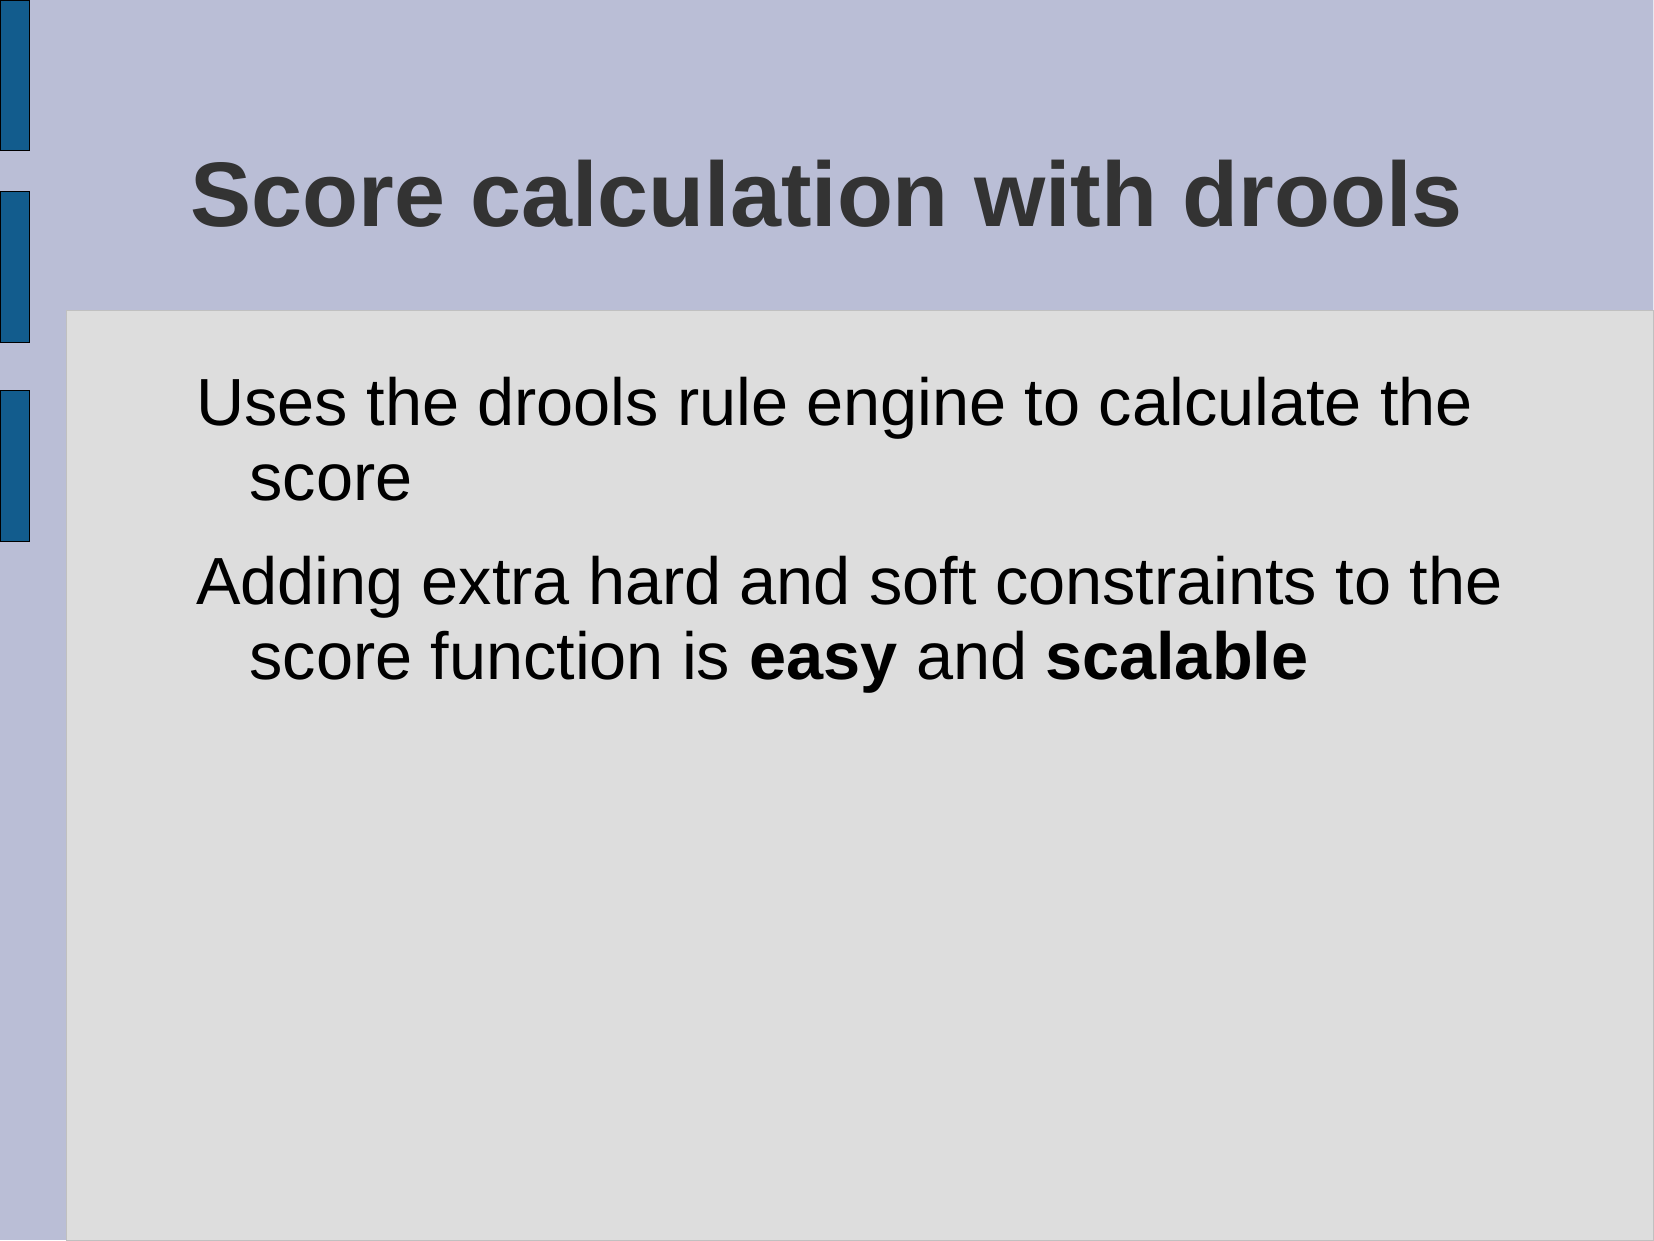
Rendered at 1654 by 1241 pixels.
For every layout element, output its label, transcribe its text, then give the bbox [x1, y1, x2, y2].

list Uses the drools rule engine to calculate the score Adding extra hard and soft constraints to the score function is easy and scalable [178, 364, 1570, 798]
title Score calculation with drools [121, 91, 1534, 299]
